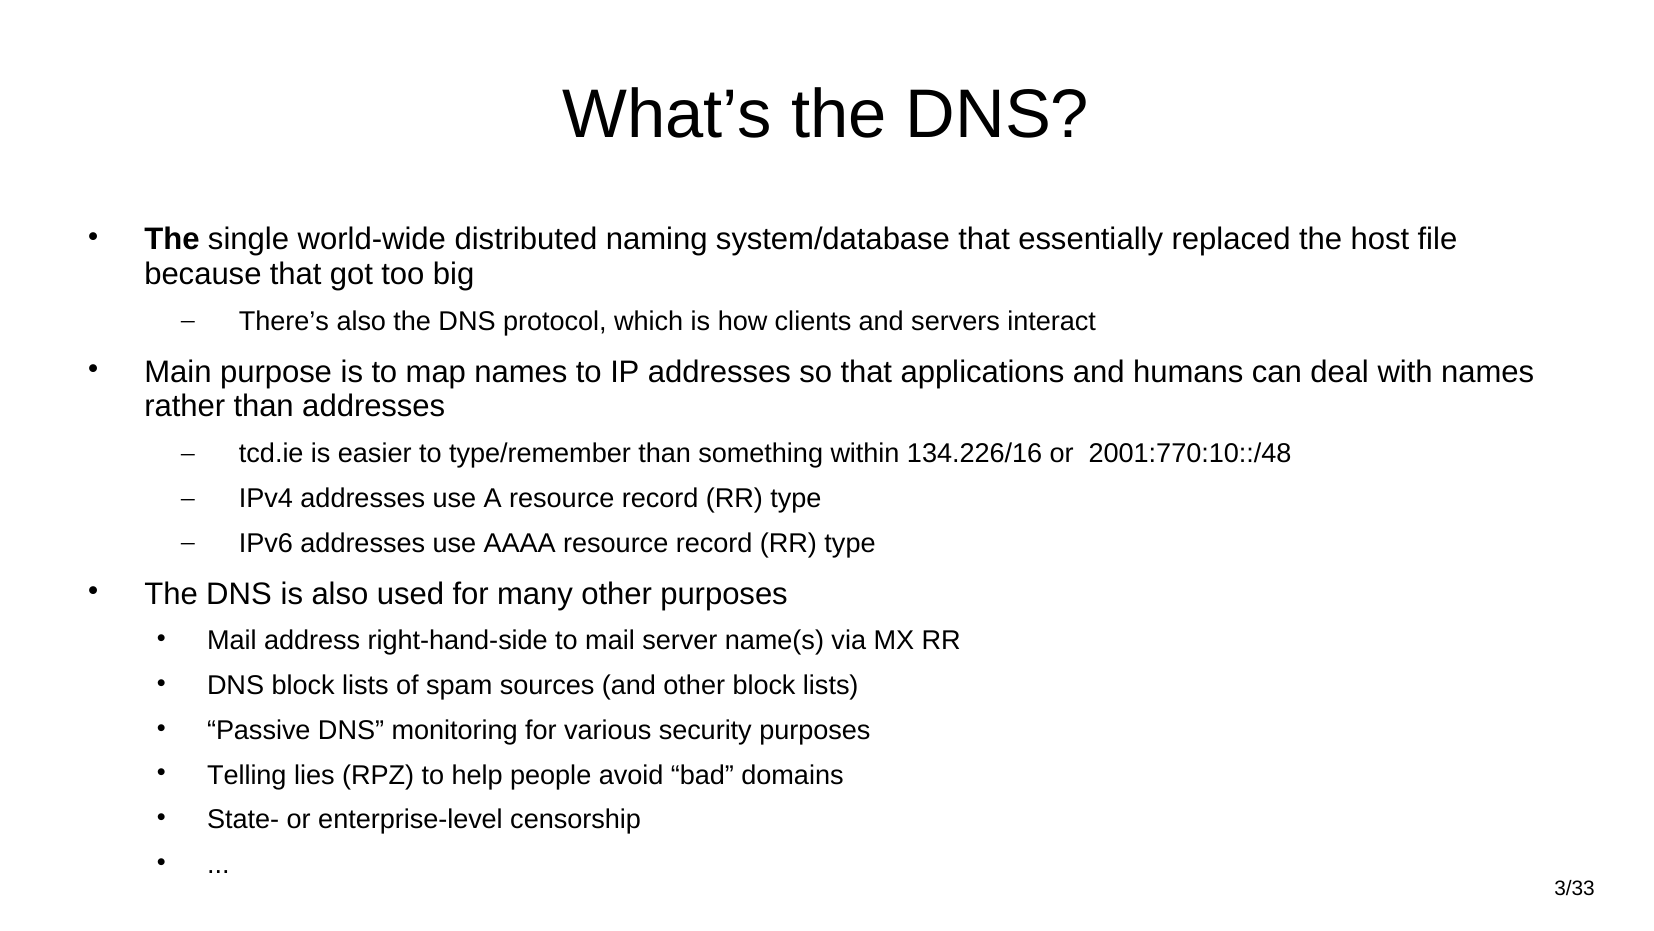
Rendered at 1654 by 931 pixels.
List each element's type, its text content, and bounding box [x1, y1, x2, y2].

title What’s the DNS? [82, 37, 1570, 192]
list The single world-wide distributed naming system/database that essentially replaced the host file because that got too big There’s also the DNS protocol, which is how clients and servers interact Main purpose is to map names to IP addresses so that applications and humans can deal with names rather than addresses tcd.ie is easier to type/remember than something within 134.226/16 or 2001:770:10::/48 IPv4 addresses use A resource record (RR) type IPv6 addresses use AAAA resource record (RR) type The DNS is also used for many other purposes Mail address right-hand-side to mail server name(s) via MX RR DNS block lists of spam sources (and other block lists) “Passive DNS” monitoring for various security purposes Telling lies (RPZ) to help people avoid “bad” domains State- or enterprise-level censorship ... [88, 217, 1575, 886]
